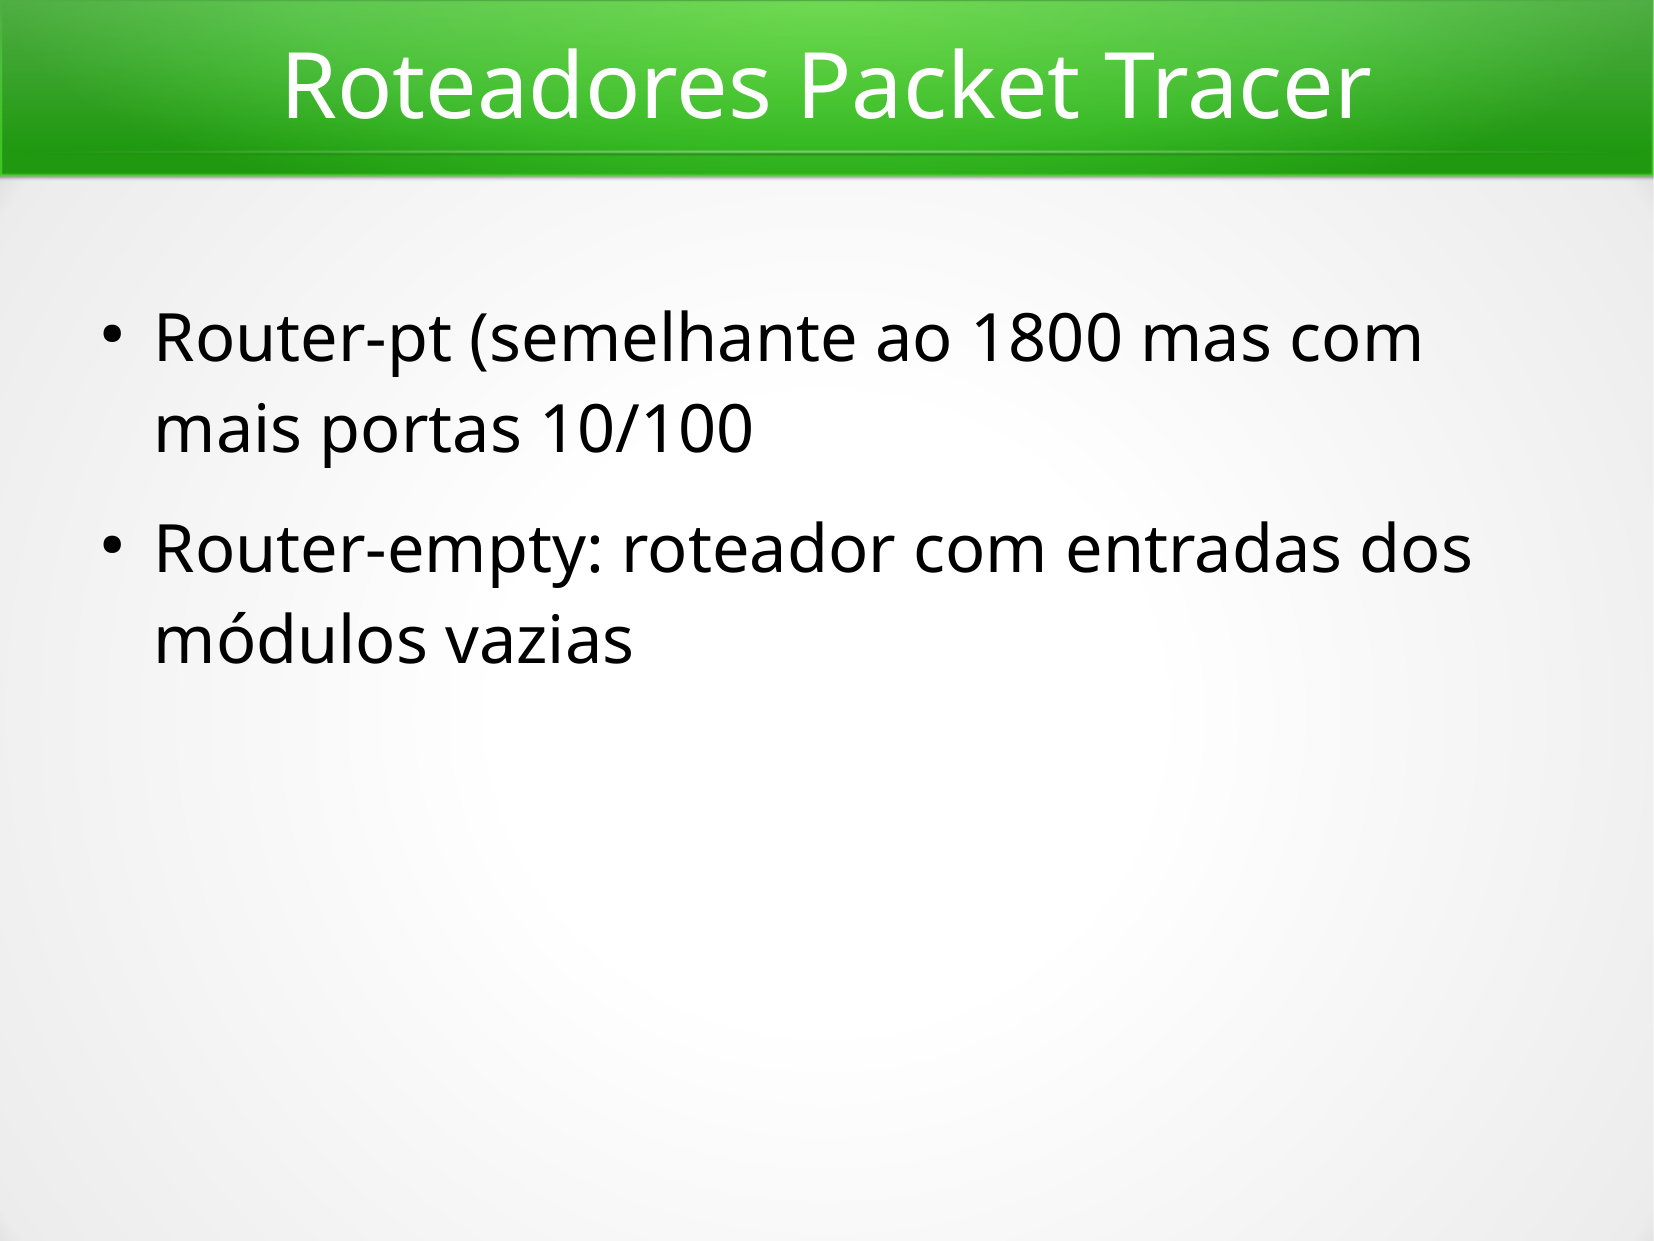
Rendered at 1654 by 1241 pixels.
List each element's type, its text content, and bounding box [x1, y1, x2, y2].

picture [0, 0, 1654, 1241]
title Roteadores Packet Tracer [82, 11, 1571, 154]
list Router-pt (semelhante ao 1800 mas com mais portas 10/100 Router-empty: roteador com entradas dos módulos vazias [82, 290, 1571, 1010]
